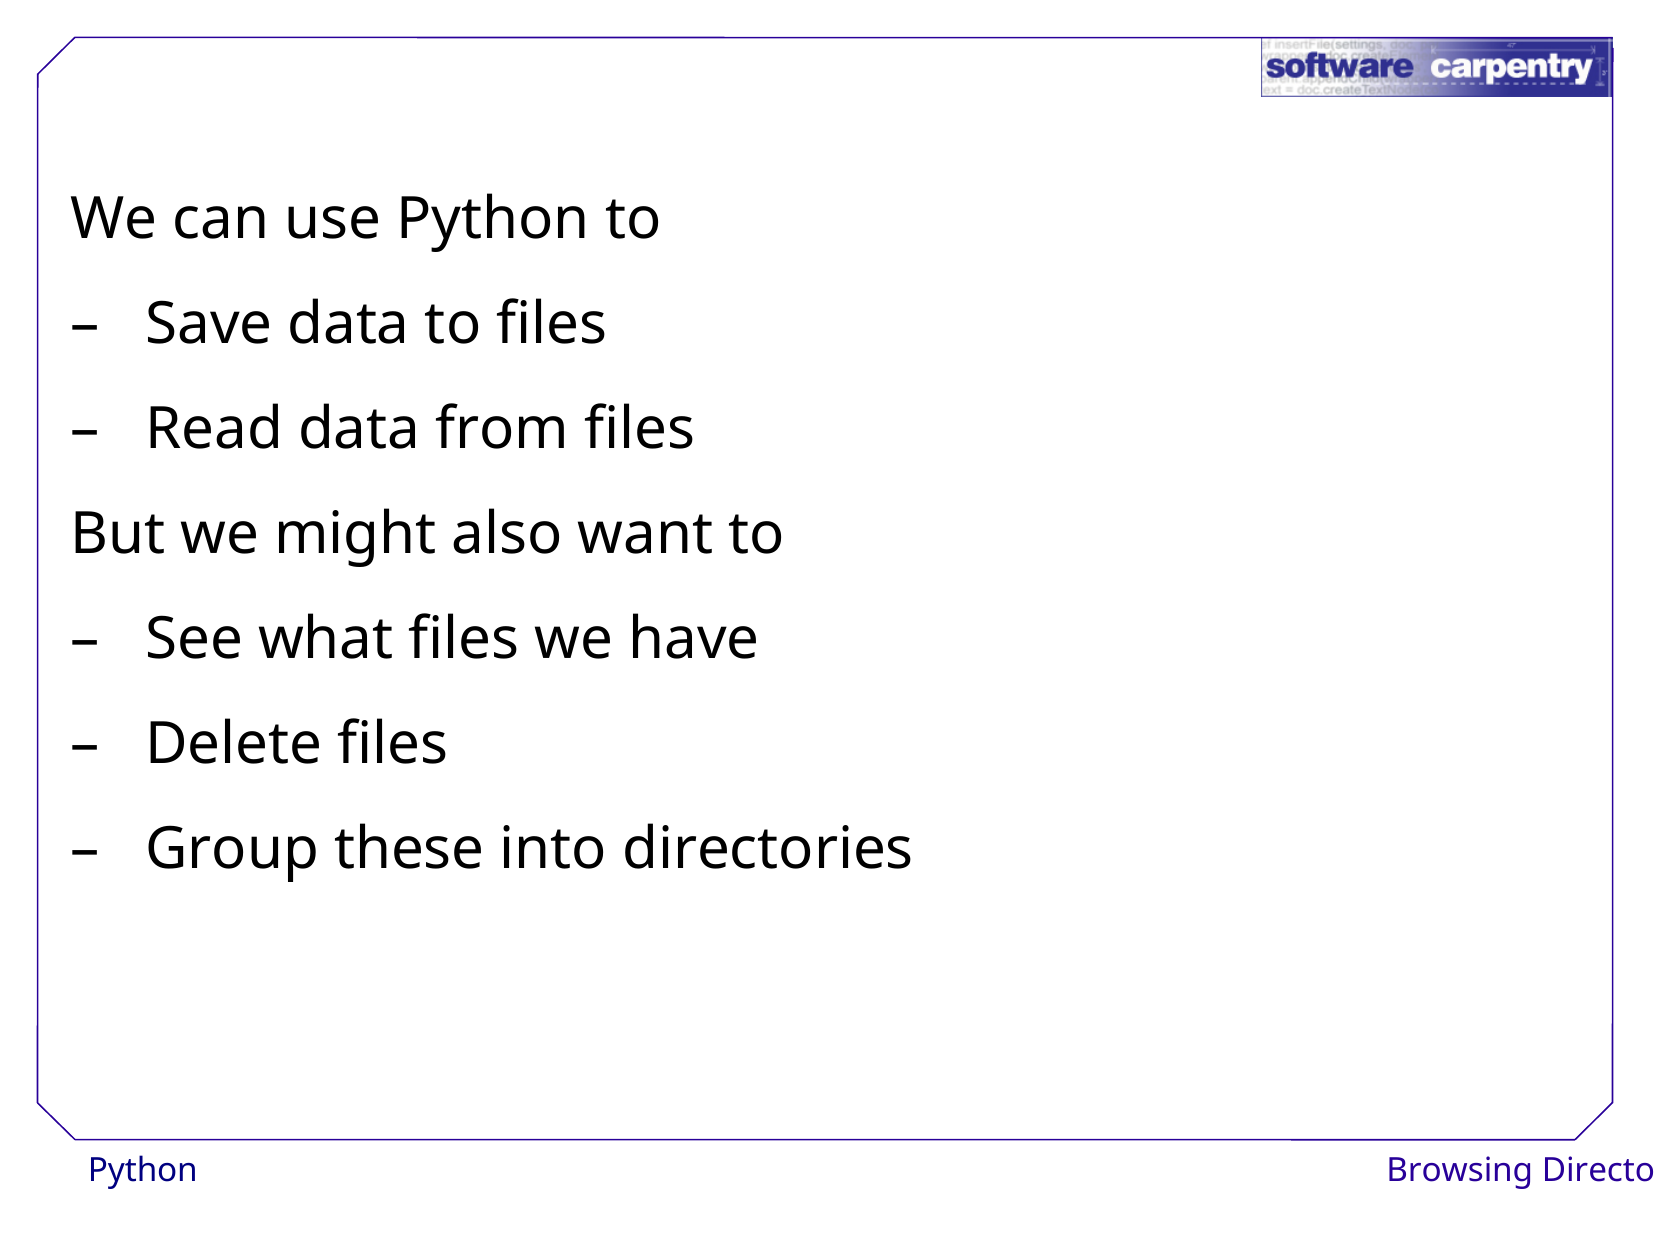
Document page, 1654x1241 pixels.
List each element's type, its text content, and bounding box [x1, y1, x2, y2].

picture [1261, 39, 1613, 97]
text_box We can use Python to – Save data to files – Read data from files But we might also want to – See what files we have – Delete files – Group these into directories [55, 137, 1079, 993]
